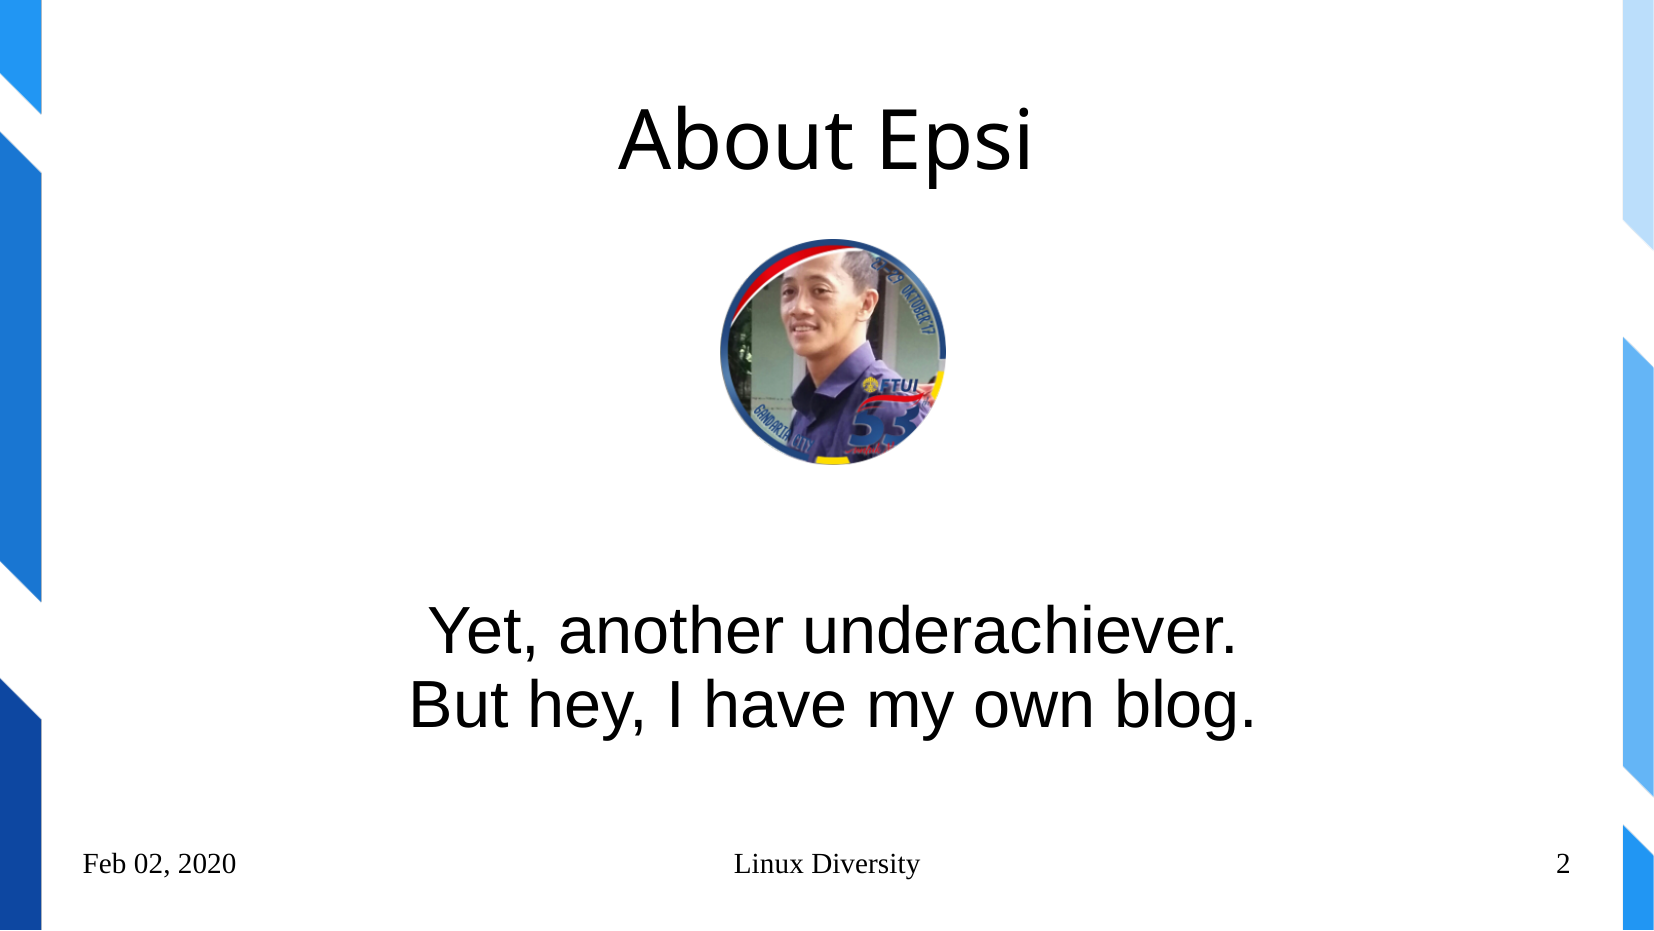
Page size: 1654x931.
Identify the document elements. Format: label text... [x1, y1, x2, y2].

picture [0, 0, 1654, 930]
title About Epsi [82, 59, 1571, 216]
subtitle Yet, another underachiever. But hey, I have my own blog. [90, 555, 1579, 780]
